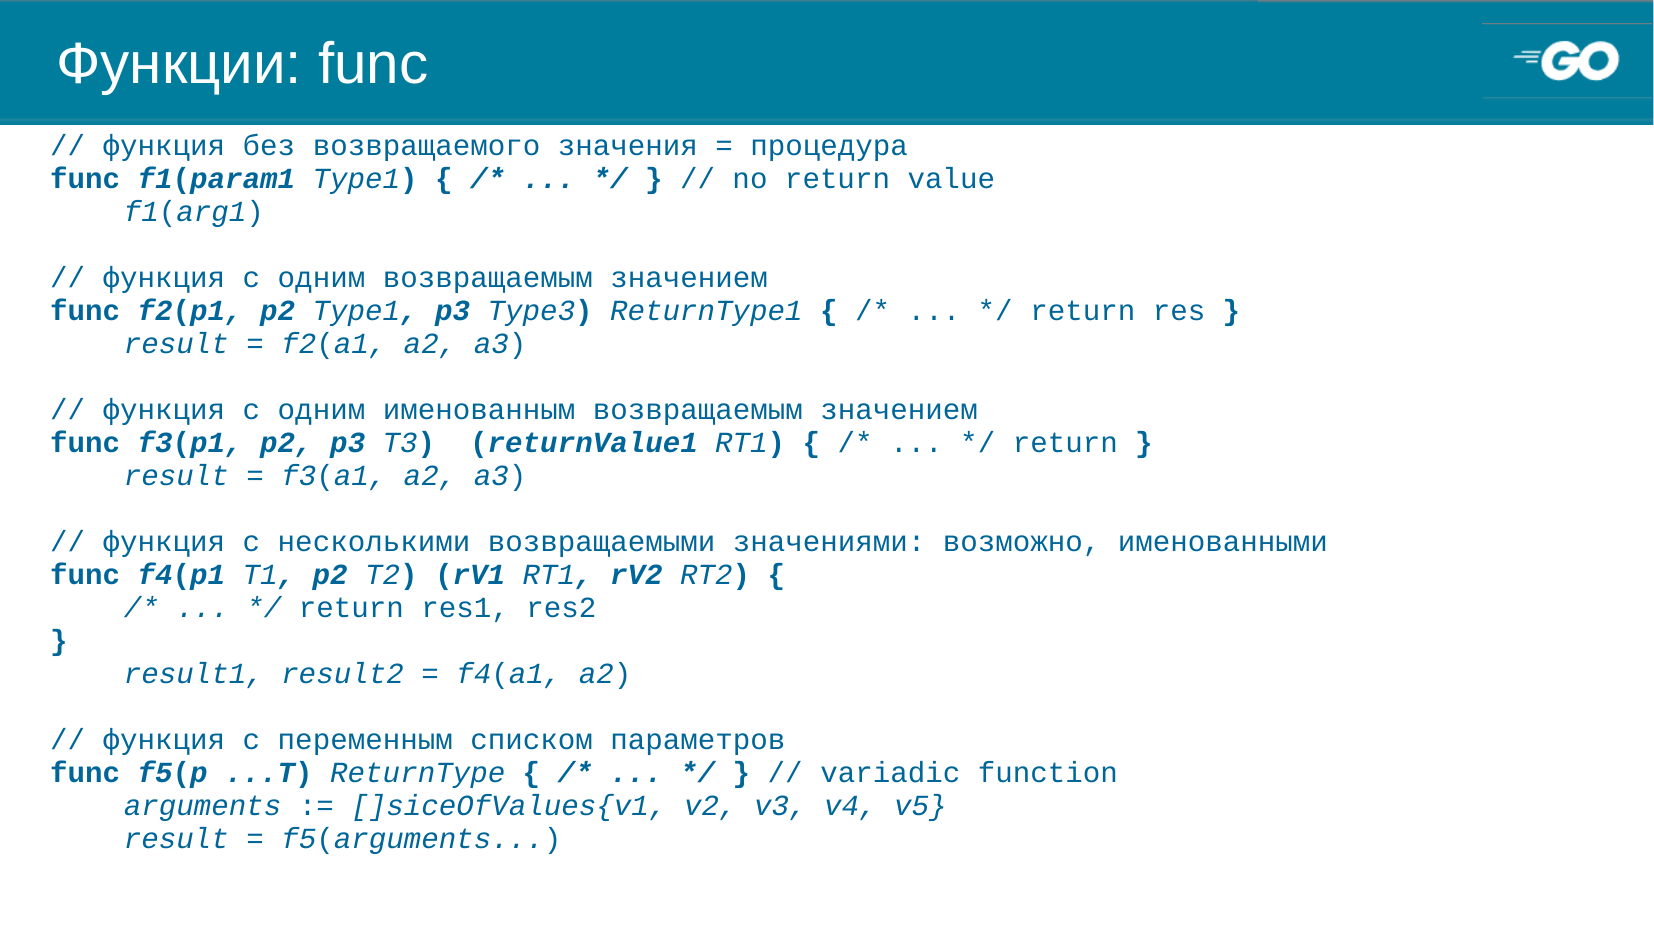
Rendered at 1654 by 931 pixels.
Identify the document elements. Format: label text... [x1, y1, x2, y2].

text_box Функции: func [41, 23, 1495, 104]
text_box // функция без возвращаемого значения = процедура func f1(param1 Type1) { /* ... */ } // no return value f1(arg1) // функция с одним возвращаемым значением func f2(p1, p2 Type1, p3 Type3) ReturnType1 { /* ... */ return res } result = f2(a1, a2, a3) // функция с одним именованным возвращаемым значением func f3(p1, p2, p3 T3) (returnValue1 RT1) { /* ... */ return } result = f3(a1, a2, a3) // функция с несколькими возвращаемыми значениями: возможно, именованными func f4(p1 T1, p2 T2) (rV1 RT1, rV2 RT2) { /* ... */ return res1, res2 } result1, result2 = f4(a1, a2) // функция с переменным списком параметров func f5(p ...T) ReturnType { /* ... */ } // variadic function arguments := []siceOfValues{v1, v2, v3, v4, v5} result = f5(arguments...) [35, 124, 1619, 898]
picture [1542, 41, 1619, 81]
